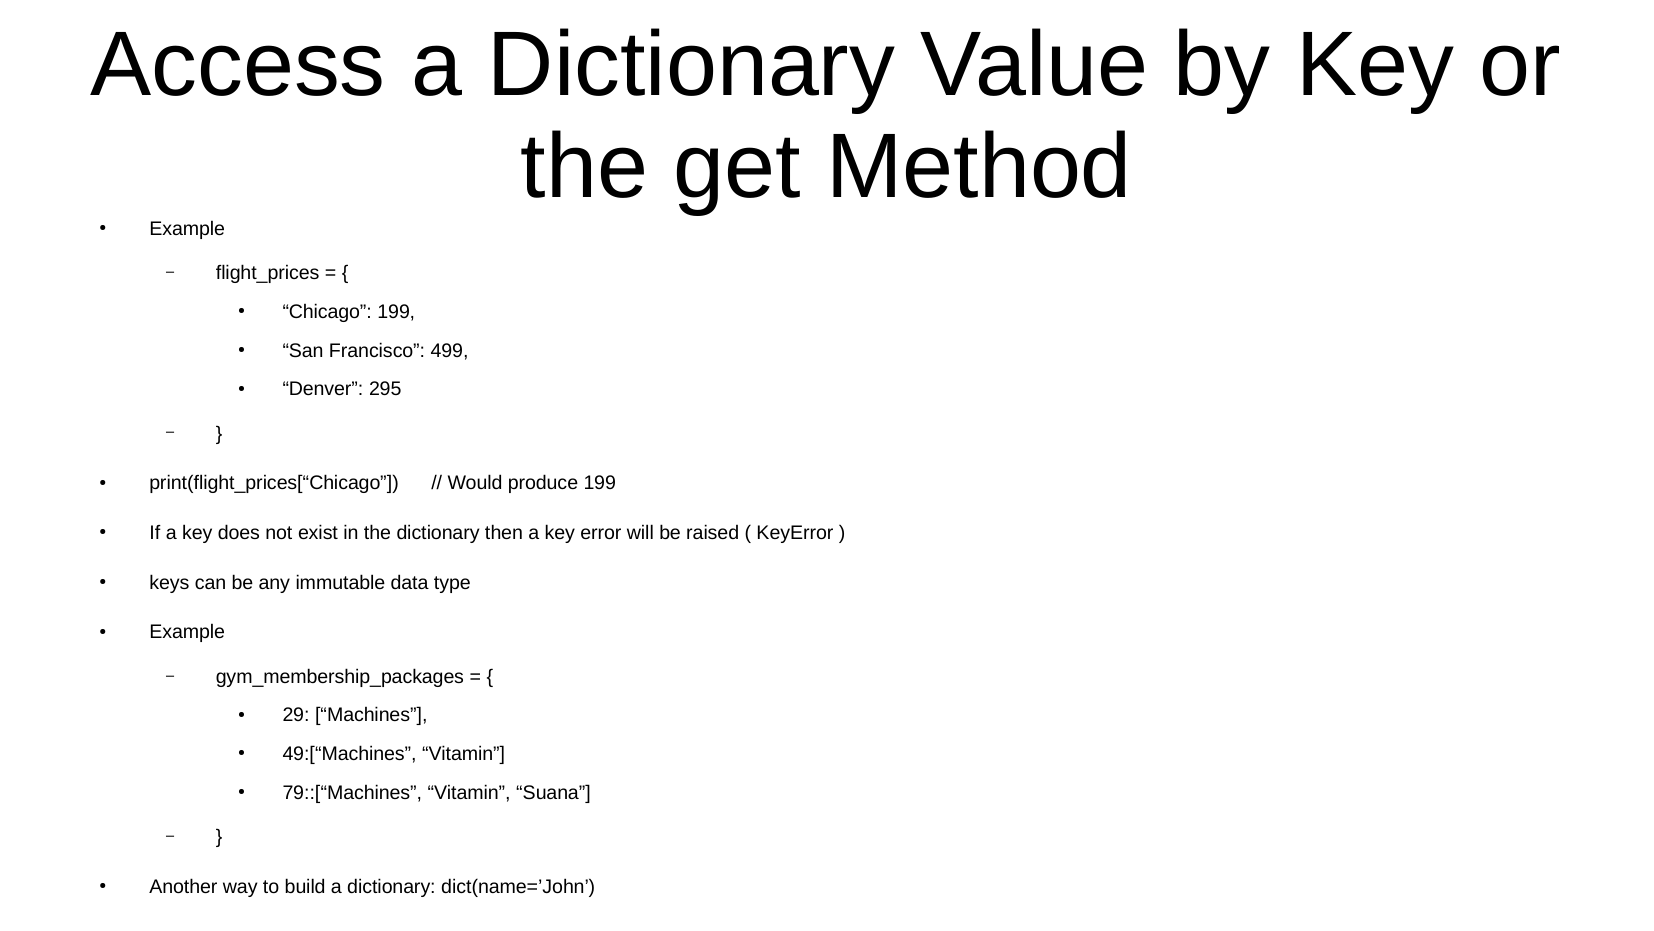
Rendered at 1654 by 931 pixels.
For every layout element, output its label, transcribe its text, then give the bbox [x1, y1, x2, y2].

list Example flight_prices = { “Chicago”: 199, “San Francisco”: 499, “Denver”: 295 } print(flight_prices[“Chicago”]) // Would produce 199 If a key does not exist in the dictionary then a key error will be raised ( KeyError ) keys can be any immutable data type Example gym_membership_packages = { 29: [“Machines”], 49:[“Machines”, “Vitamin”] 79::[“Machines”, “Vitamin”, “Suana”] } Another way to build a dictionary: dict(name=’John’) [82, 217, 1576, 901]
title Access a Dictionary Value by Key or the get Method [82, 12, 1571, 217]
